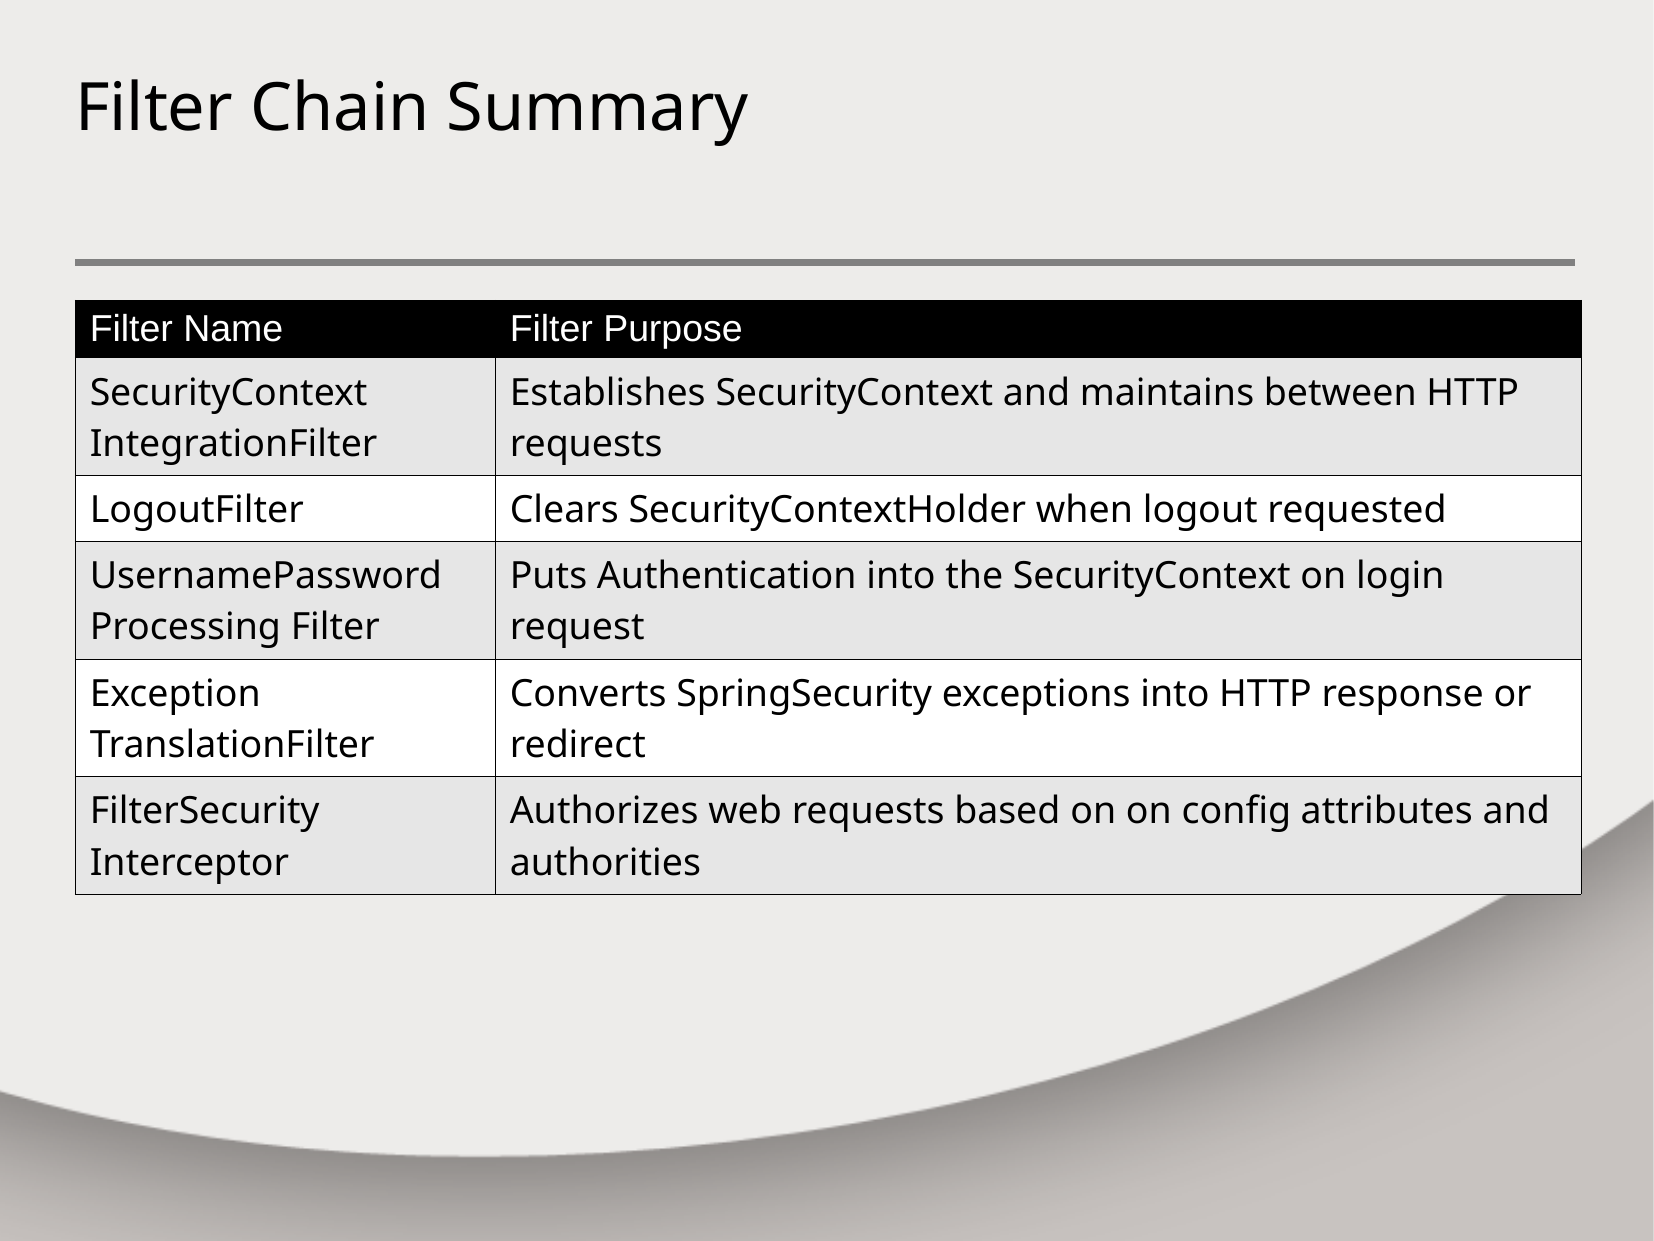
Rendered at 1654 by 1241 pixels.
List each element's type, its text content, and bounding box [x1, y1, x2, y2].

table_cell Converts SpringSecurity exceptions into HTTP response or redirect [496, 660, 1581, 776]
table_header Filter Purpose [496, 301, 1581, 357]
table_cell LogoutFilter [76, 476, 495, 541]
table_cell Puts Authentication into the SecurityContext on login request [496, 542, 1581, 659]
table_cell Establishes SecurityContext and maintains between HTTP requests [496, 358, 1581, 475]
table_cell Clears SecurityContextHolder when logout requested [496, 476, 1581, 541]
table_cell Exception TranslationFilter [76, 660, 495, 776]
table_cell SecurityContext IntegrationFilter [76, 358, 495, 475]
table_header Filter Name [76, 301, 495, 357]
table_cell Authorizes web requests based on on config attributes and authorities [496, 777, 1581, 894]
picture [0, 0, 1654, 1241]
table_cell UsernamePassword Processing Filter [76, 542, 495, 659]
title Filter Chain Summary [75, 75, 1576, 226]
table_cell FilterSecurity Interceptor [76, 777, 495, 894]
